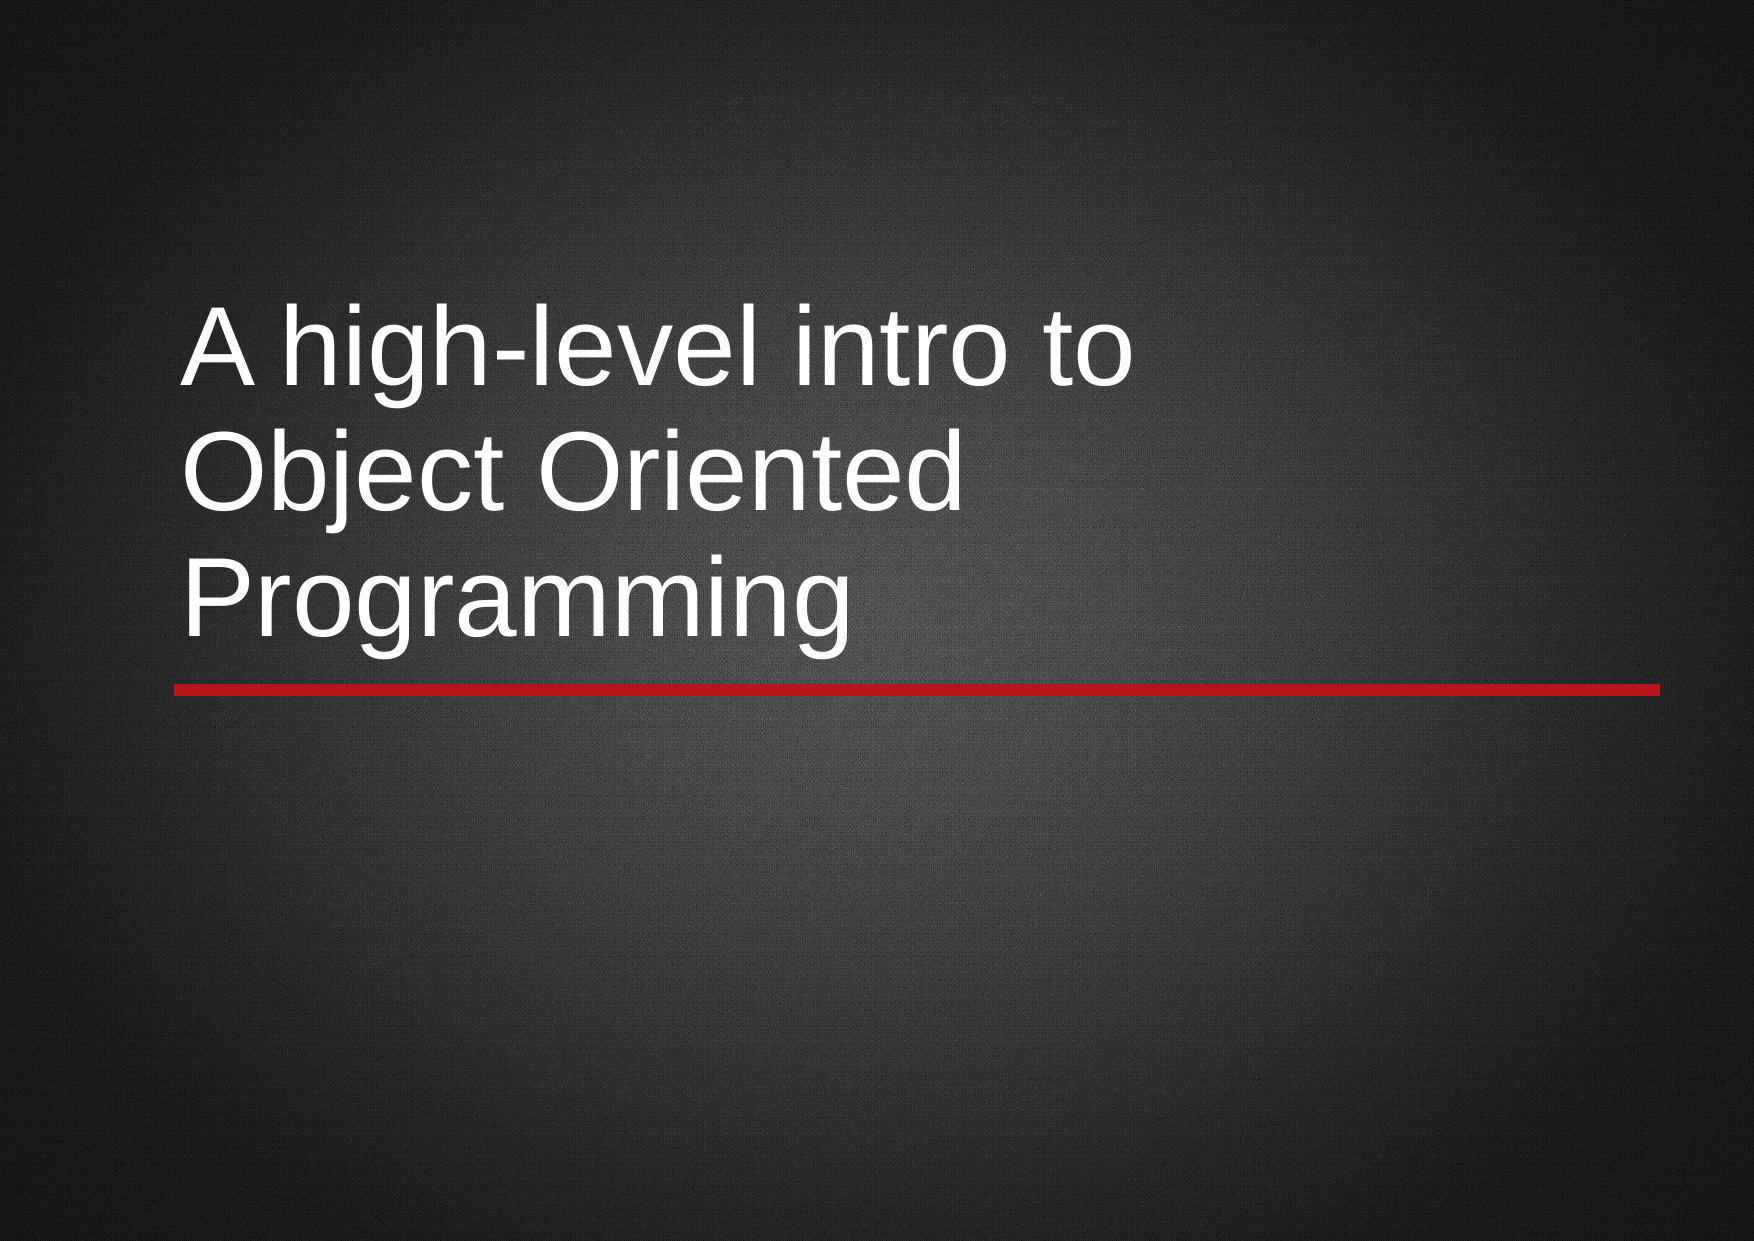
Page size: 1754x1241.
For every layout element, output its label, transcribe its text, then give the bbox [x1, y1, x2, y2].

title A high-level intro to Object Oriented Programming [180, 49, 1667, 661]
picture [0, 0, 1754, 1241]
